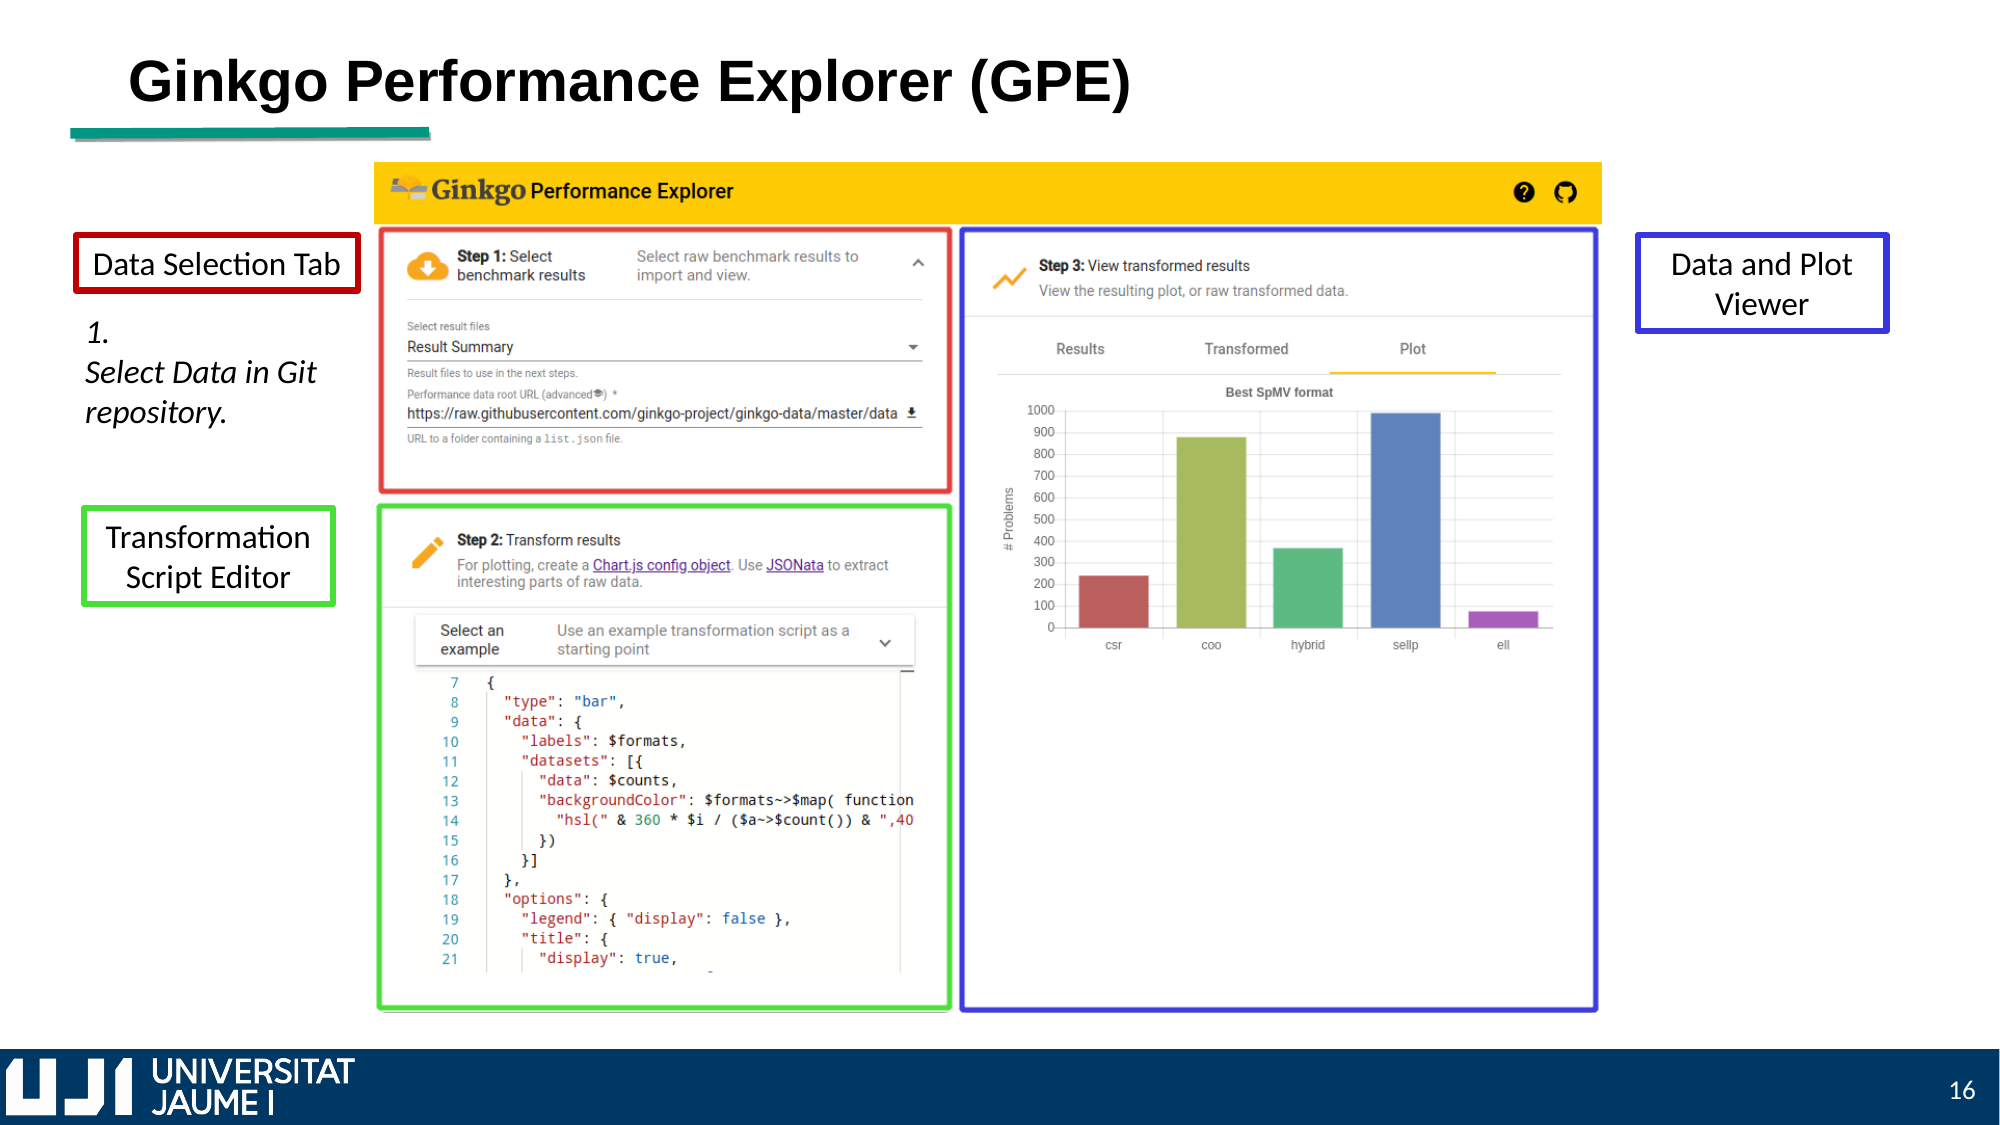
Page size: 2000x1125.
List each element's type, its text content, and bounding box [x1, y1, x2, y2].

text_box Ginkgo Performance Explorer (GPE) [113, 0, 1768, 196]
text_box Data Selection Tab [76, 235, 358, 291]
text_box Data and Plot Viewer [1637, 235, 1887, 331]
text_box Transformation Script Editor [84, 507, 333, 604]
slide_number <number> [1871, 1057, 1991, 1125]
text_box 1. Select Data in Git repository. [70, 302, 358, 439]
picture [374, 162, 1602, 1013]
picture [0, 1049, 2000, 1125]
